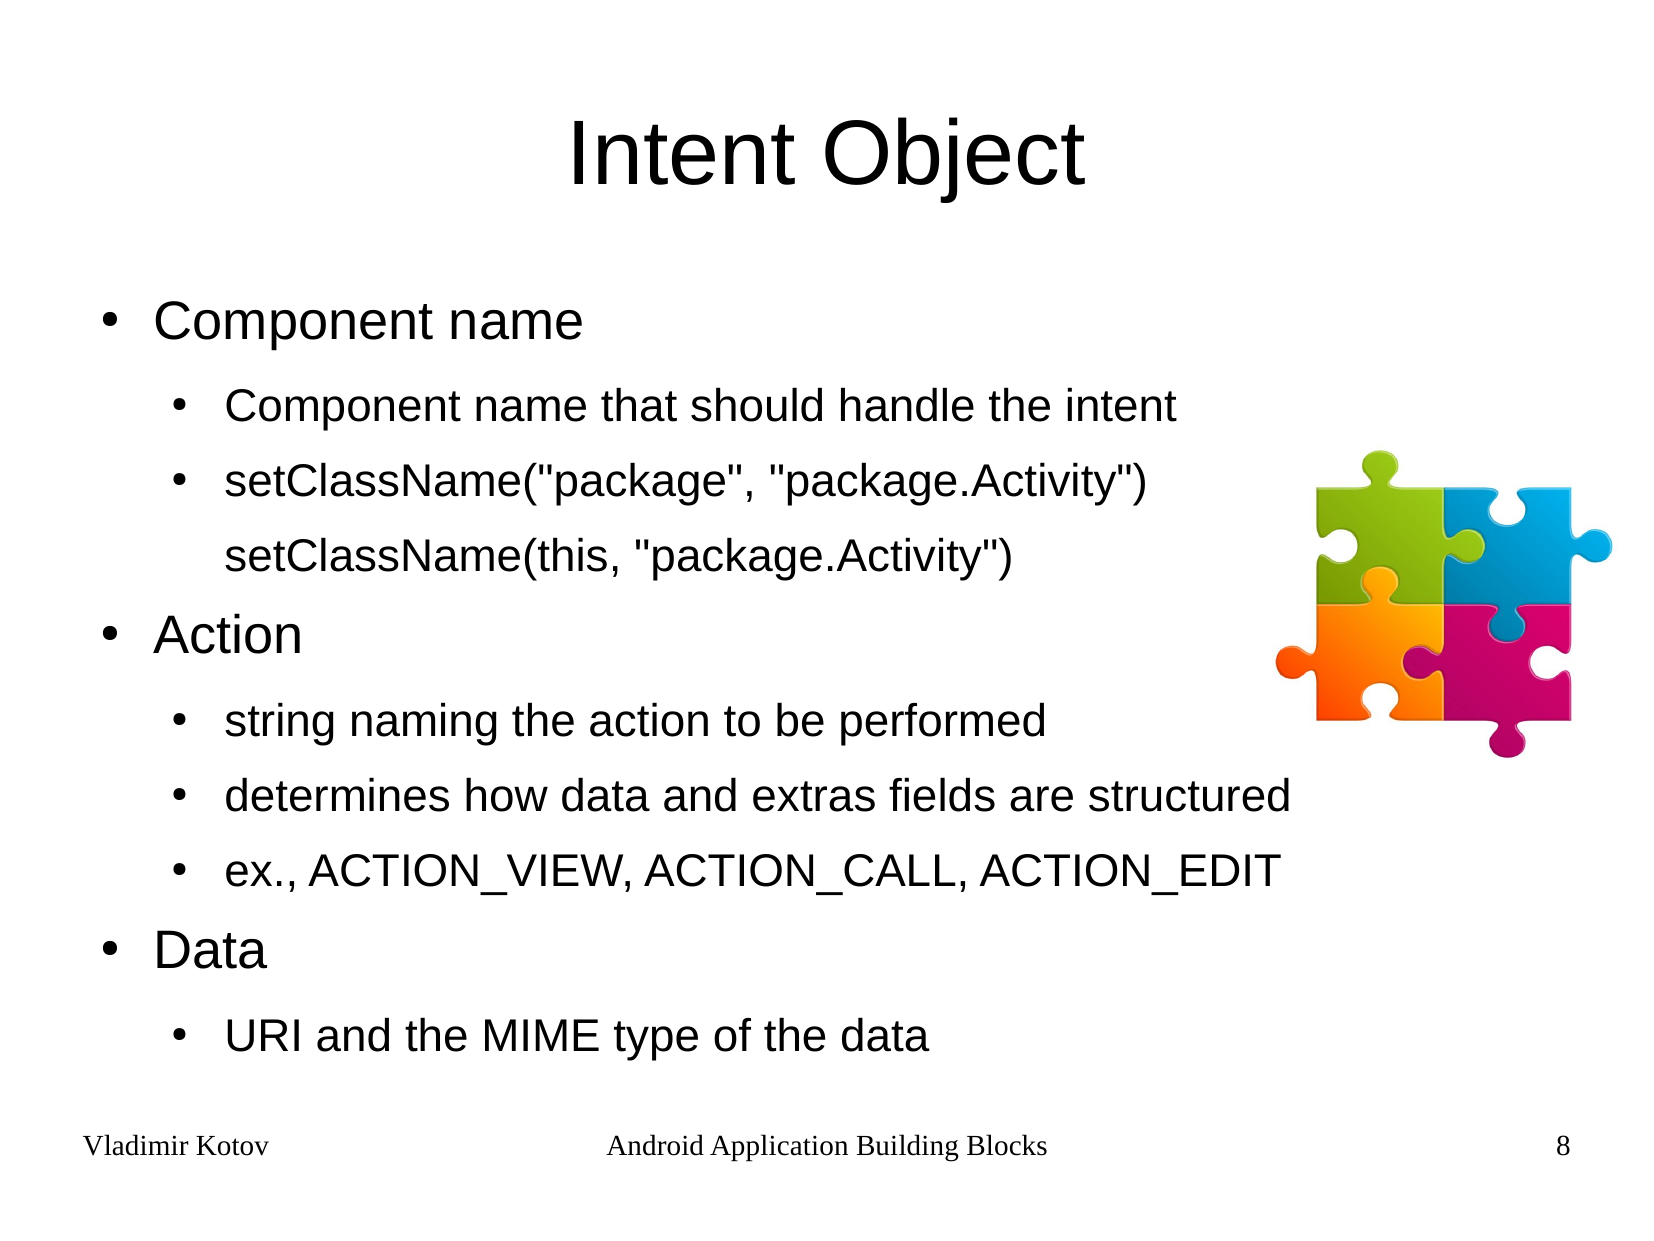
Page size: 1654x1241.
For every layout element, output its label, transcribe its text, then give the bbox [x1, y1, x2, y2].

list Component name Component name that should handle the intent setClassName("package", "package.Activity") setClassName(this, "package.Activity") Action string naming the action to be performed determines how data and extras fields are structured ex., ACTION_VIEW, ACTION_CALL, ACTION_EDIT Data URI and the MIME type of the data [82, 290, 1571, 1109]
picture [1255, 443, 1631, 765]
title Intent Object [82, 56, 1571, 250]
